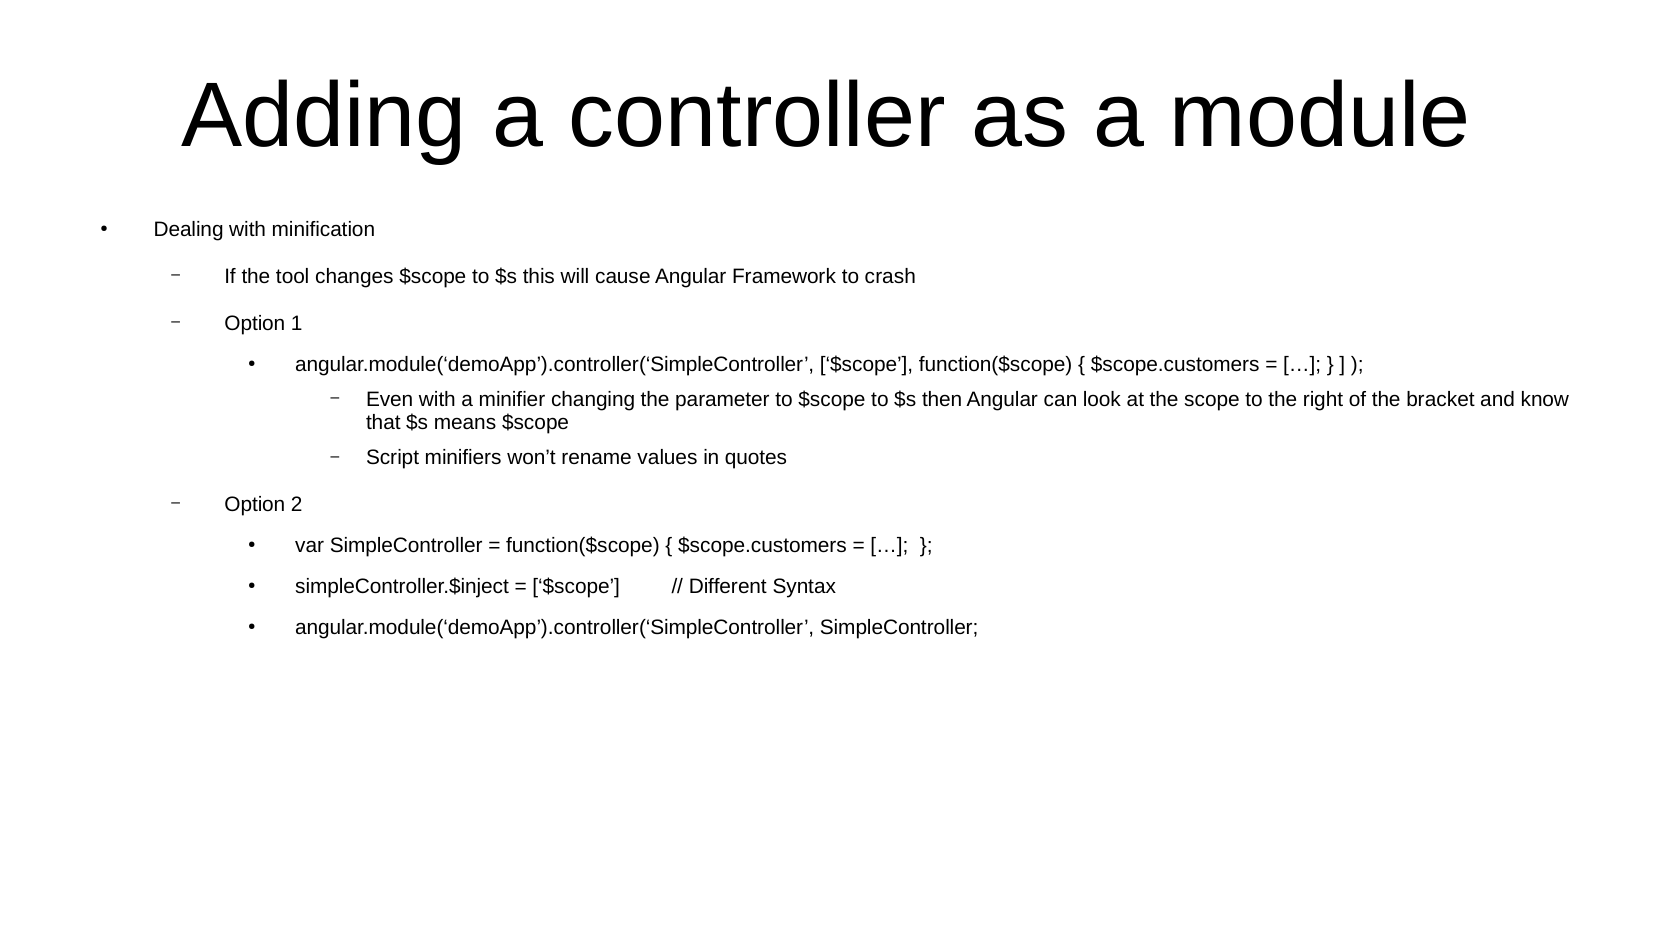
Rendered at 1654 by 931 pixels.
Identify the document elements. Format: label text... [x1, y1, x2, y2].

title Adding a controller as a module [82, 37, 1571, 193]
list Dealing with minification If the tool changes $scope to $s this will cause Angular Framework to crash Option 1 angular.module(‘demoApp’).controller(‘SimpleController’, [‘$scope’], function($scope) { $scope.customers = […]; } ] ); Even with a minifier changing the parameter to $scope to $s then Angular can look at the scope to the right of the bracket and know that $s means $scope Script minifiers won’t rename values in quotes Option 2 var SimpleController = function($scope) { $scope.customers = […]; }; simpleController.$inject = [‘$scope’] // Different Syntax angular.module(‘demoApp’).controller(‘SimpleController’, SimpleController; [82, 217, 1591, 901]
